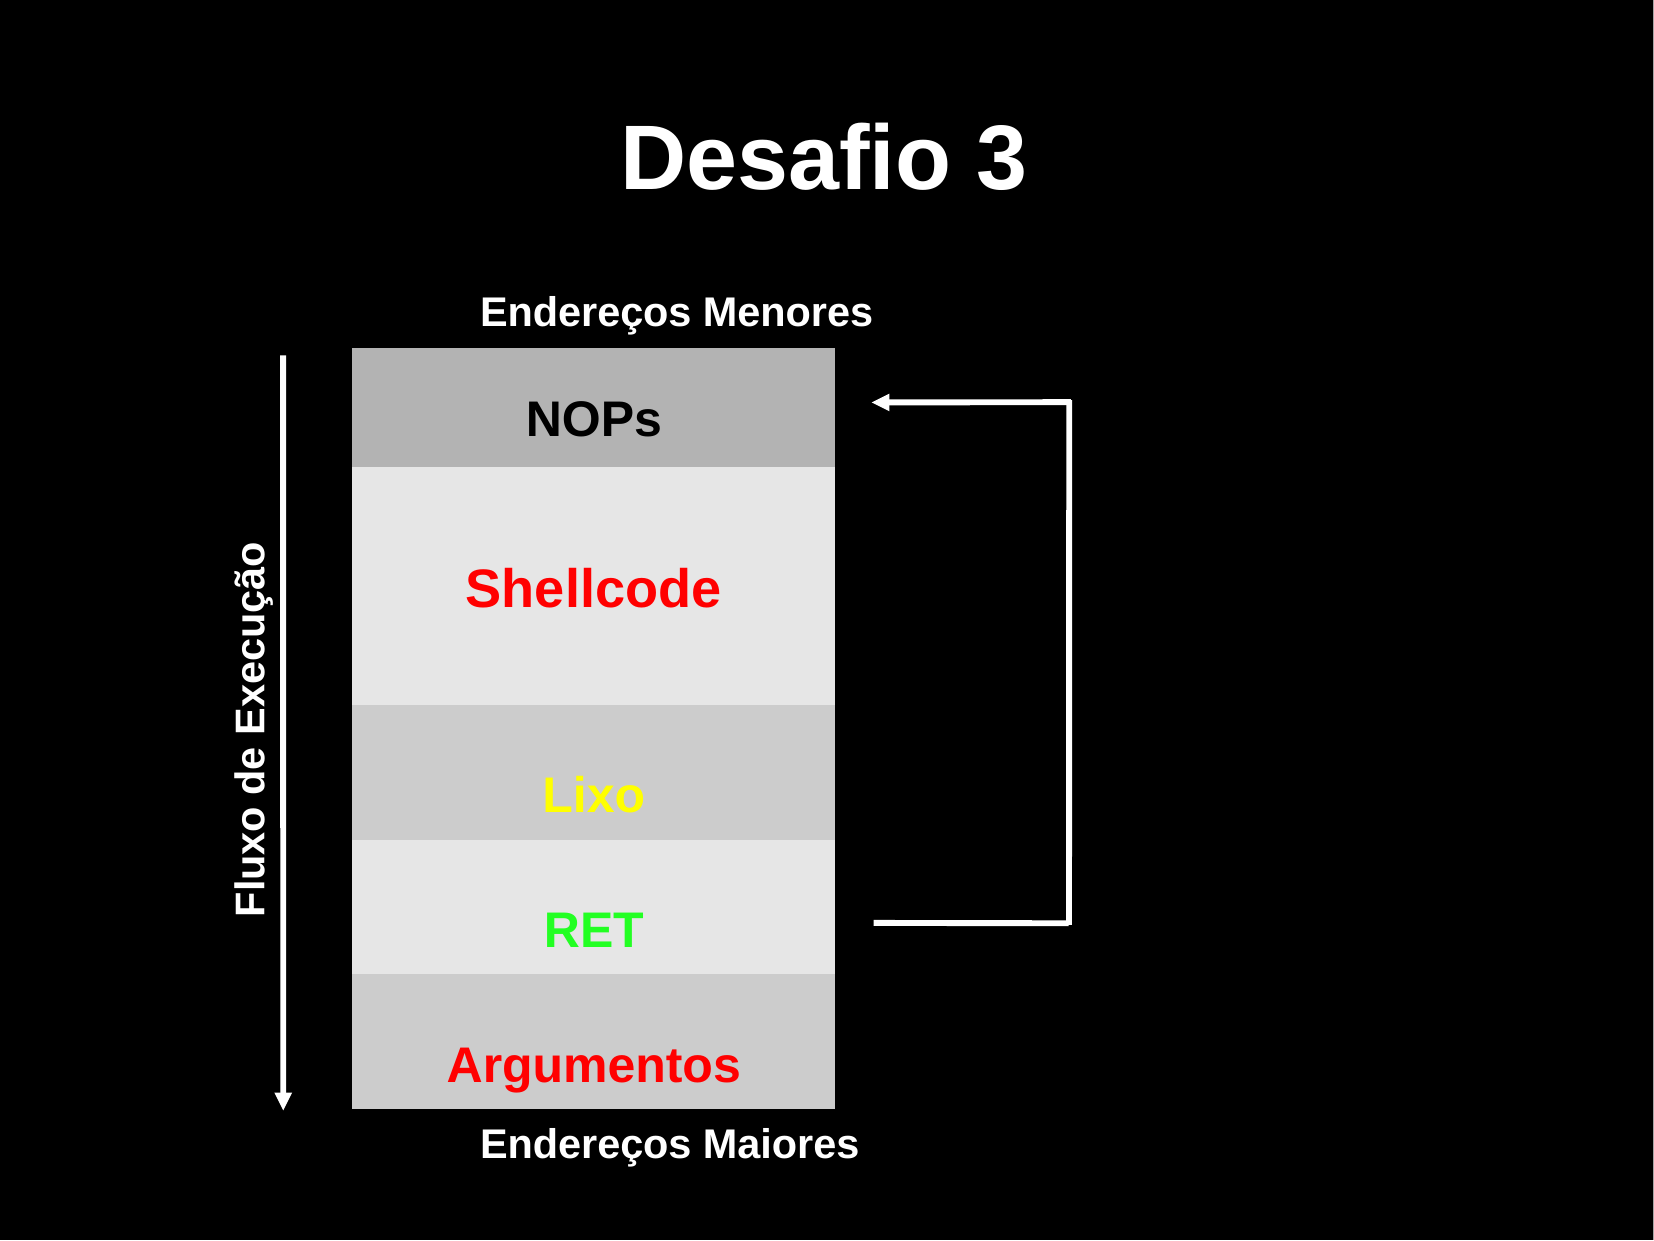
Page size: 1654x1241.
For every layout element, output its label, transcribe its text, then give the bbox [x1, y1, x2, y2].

table_cell RET [352, 840, 835, 974]
table_cell Argumentos [352, 974, 835, 1109]
title Desafio 3 [82, 23, 1566, 283]
table_cell Lixo [352, 705, 835, 840]
text_box Fluxo de Execução [215, 384, 282, 932]
table_cell Shellcode [352, 467, 835, 705]
table_header NOPs [352, 348, 835, 467]
text_box Endereços Menores [465, 277, 725, 344]
text_box Endereços Maiores [465, 1109, 725, 1176]
